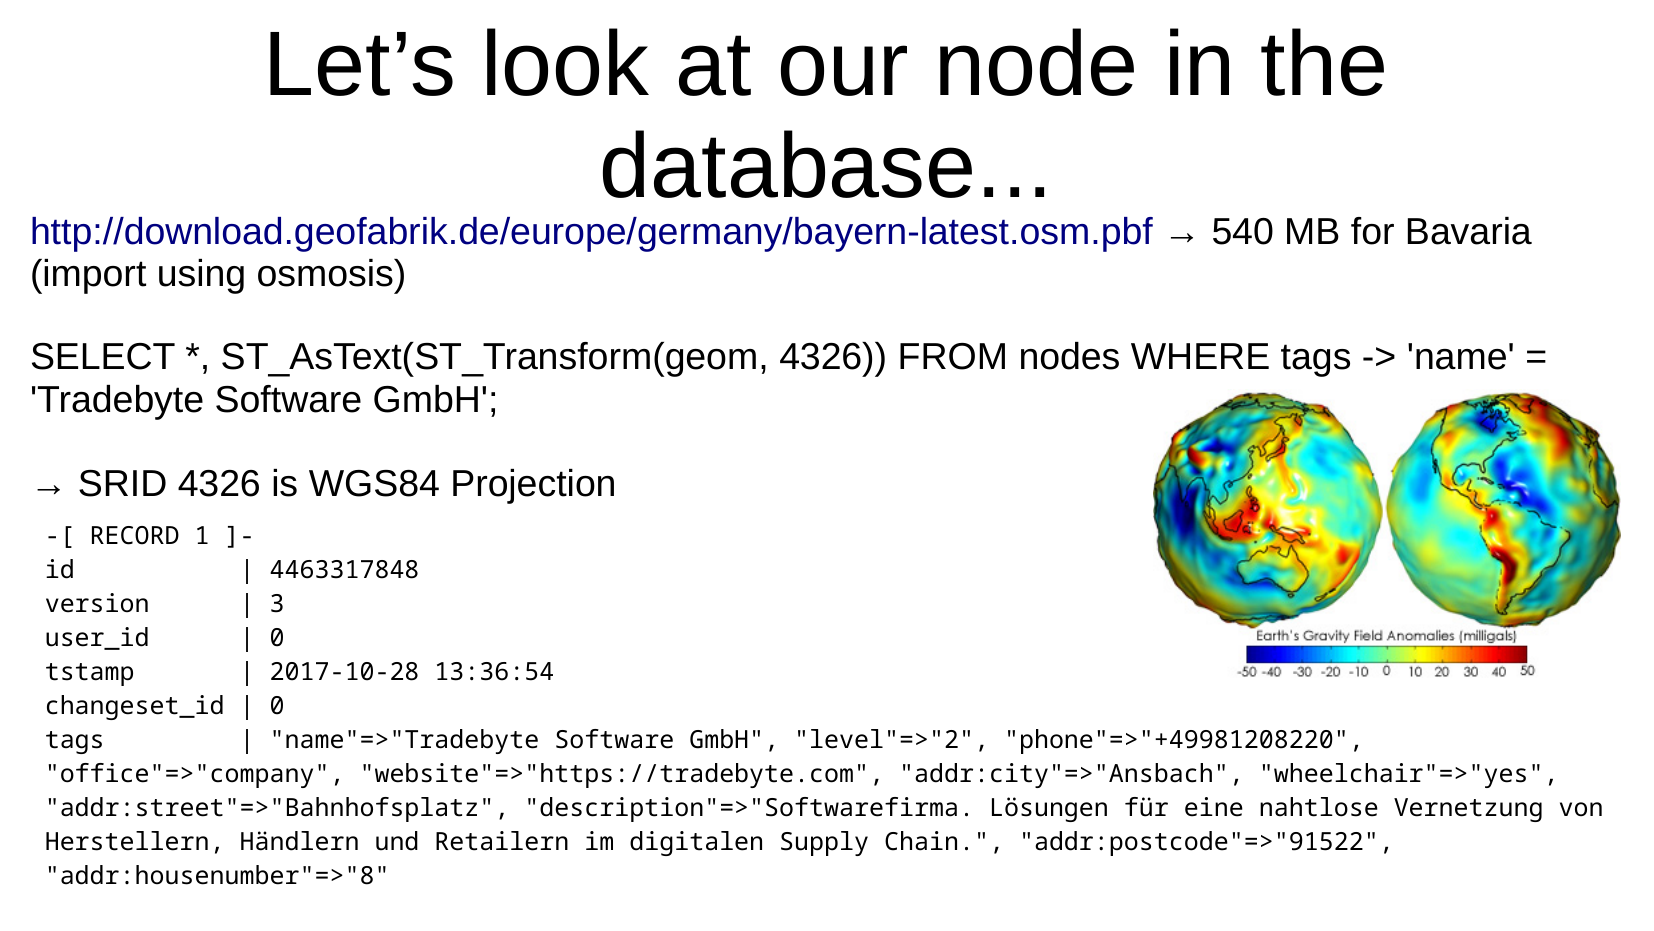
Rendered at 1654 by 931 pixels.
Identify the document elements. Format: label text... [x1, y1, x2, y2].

title Let’s look at our node in the database... [82, 12, 1571, 210]
picture [1153, 389, 1621, 678]
text_box -[ RECORD 1 ]- id | 4463317848 version | 3 user_id | 0 tstamp | 2017-10-28 13:36:54 changeset_id | 0 tags | "name"=>"Tradebyte Software GmbH", "level"=>"2", "phone"=>"+49981208220", "office"=>"company", "website"=>"https://tradebyte.com", "addr:city"=>"Ansbach", "wheelchair"=>"yes", "addr:street"=>"Bahnhofsplatz", "description"=>"Softwarefirma. Lösungen für eine nahtlose Vernetzung von Herstellern, Händlern und Retailern im digitalen Supply Chain.", "addr:postcode"=>"91522", "addr:housenumber"=>"8" geom | 0101000020E610000021D50B9986282540DAAB34CE4BA64840 st_astext | POINT(10.5791519 49.2991884) [30, 510, 1651, 931]
subtitle http://download.geofabrik.de/europe/germany/bayern-latest.osm.pbf → 540 MB for Bavaria (import using osmosis) SELECT *, ST_AsText(ST_Transform(geom, 4326)) FROM nodes WHERE tags -> 'name' = 'Tradebyte Software GmbH'; → SRID 4326 is WGS84 Projection [30, 210, 1636, 510]
